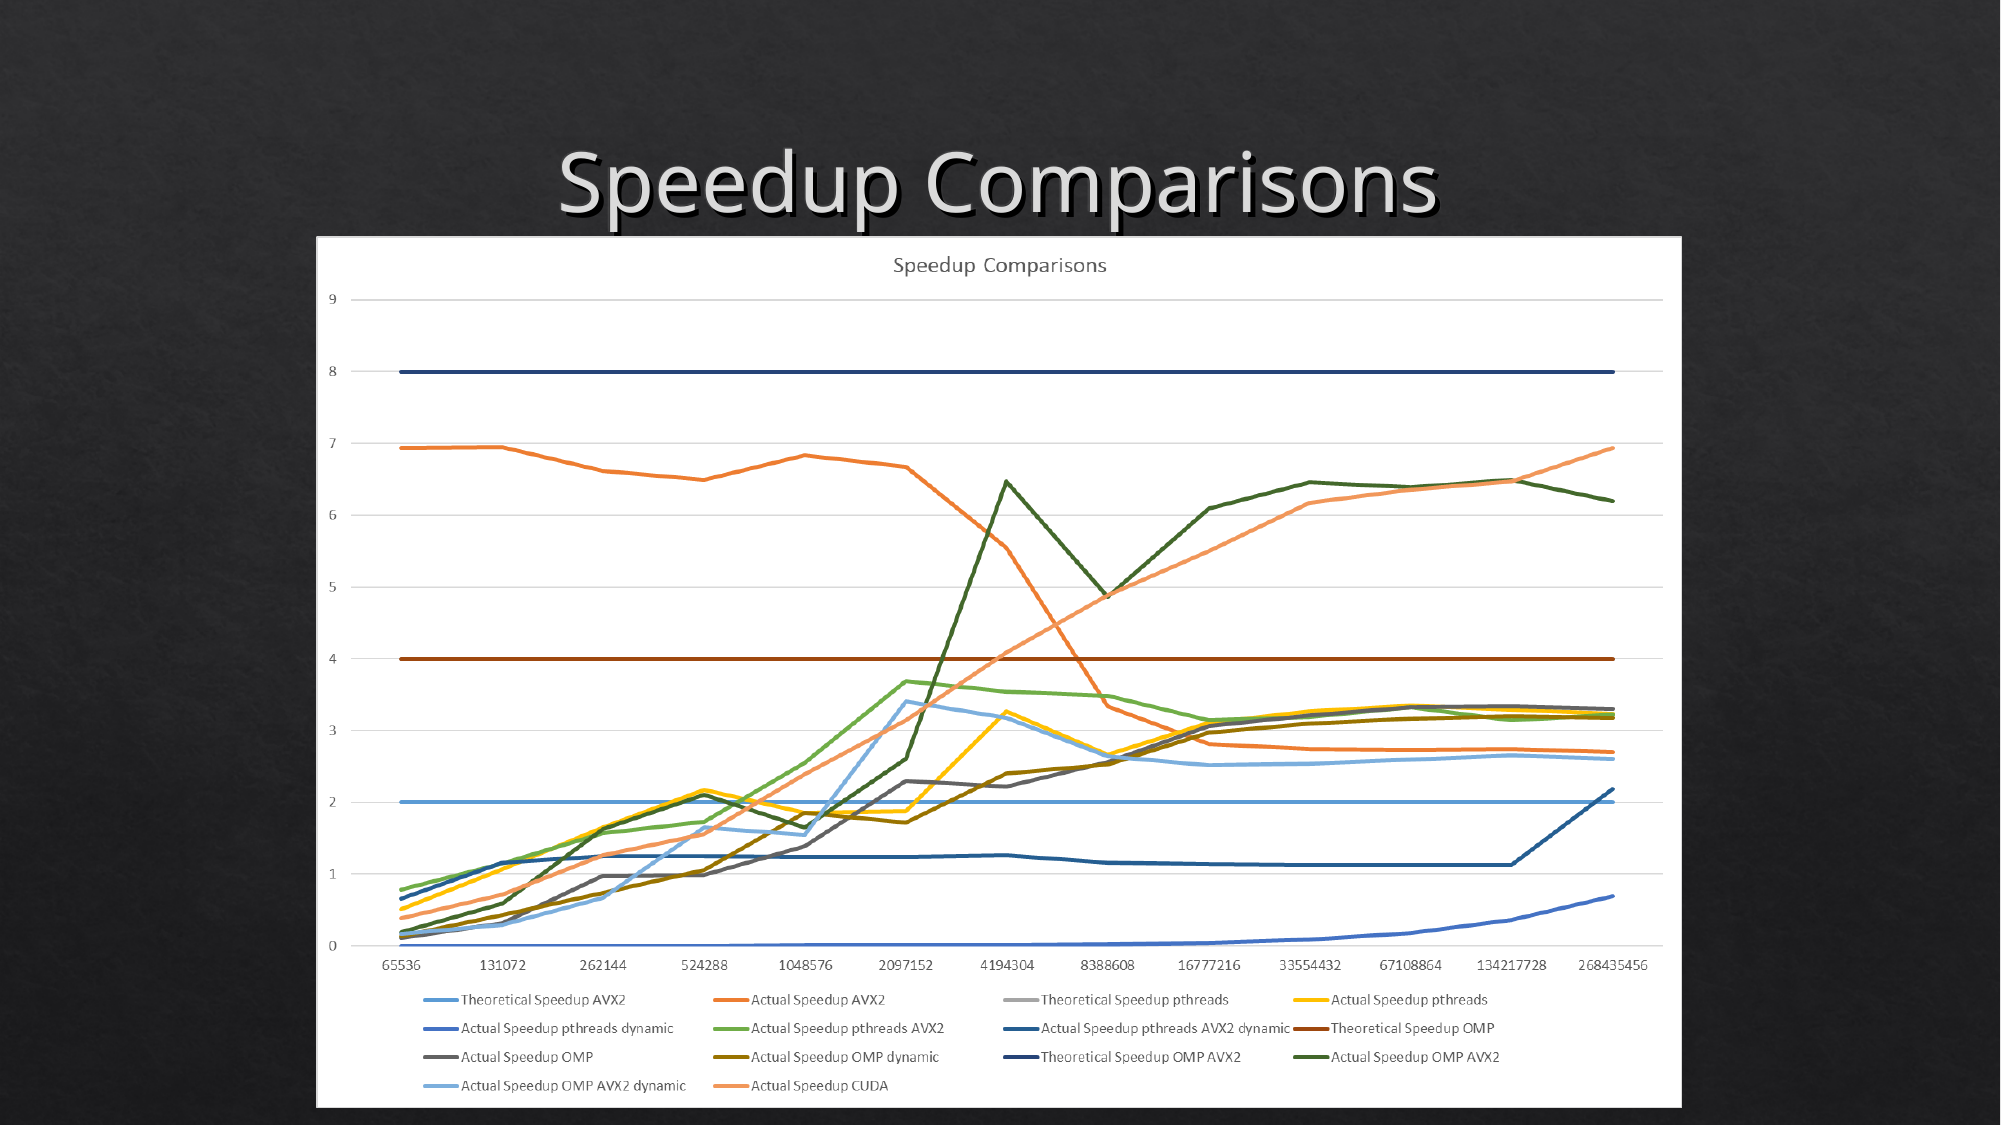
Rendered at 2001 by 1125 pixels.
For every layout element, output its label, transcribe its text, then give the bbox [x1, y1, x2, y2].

title Speedup Comparisons [149, 99, 1849, 260]
picture [316, 236, 1682, 1108]
